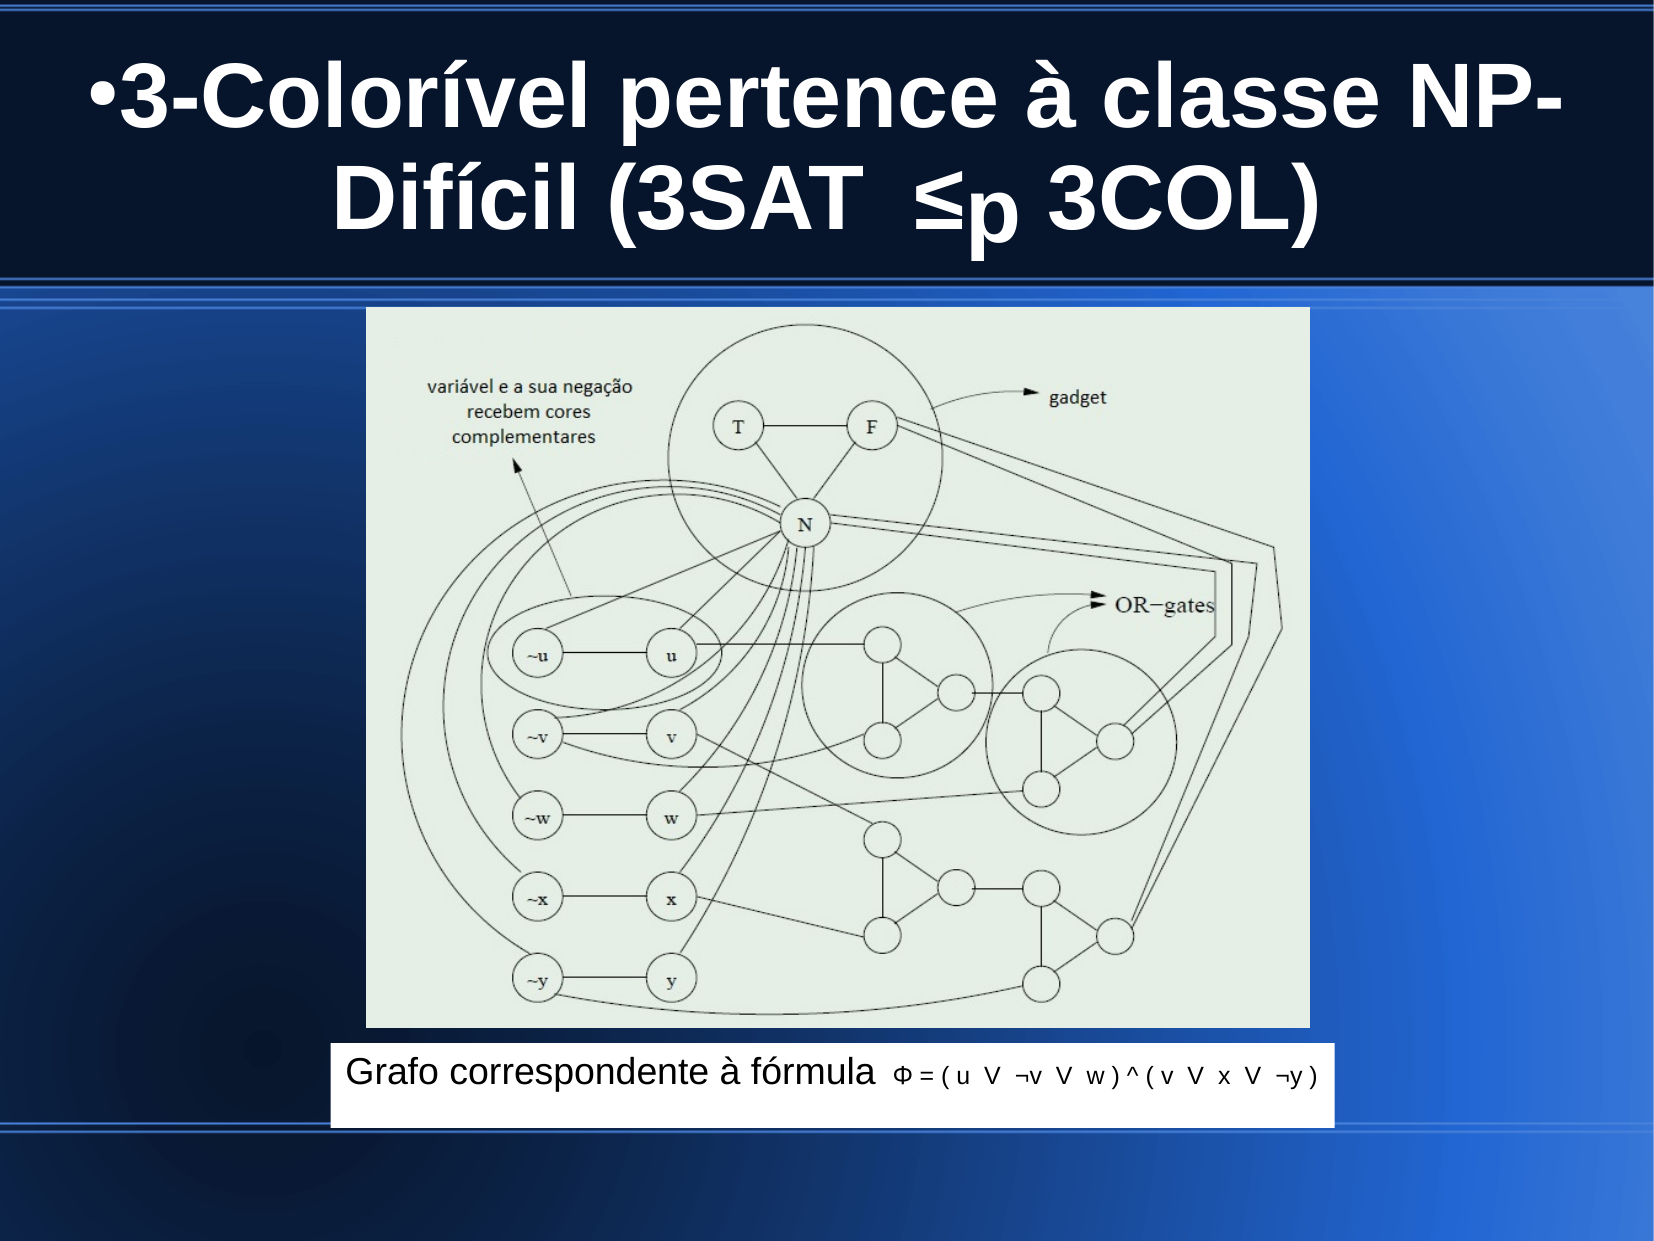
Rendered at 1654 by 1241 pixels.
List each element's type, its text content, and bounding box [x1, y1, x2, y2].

picture [0, 0, 1654, 1241]
text_box Grafo correspondente à fórmula Φ = ( u V ¬v V w ) ^ ( v V x V ¬y ) [330, 1043, 1335, 1128]
title 3-Colorível pertence à classe NP-Difícil (3SAT ≤p 3COL) [82, 44, 1571, 262]
list [82, 355, 1571, 1241]
